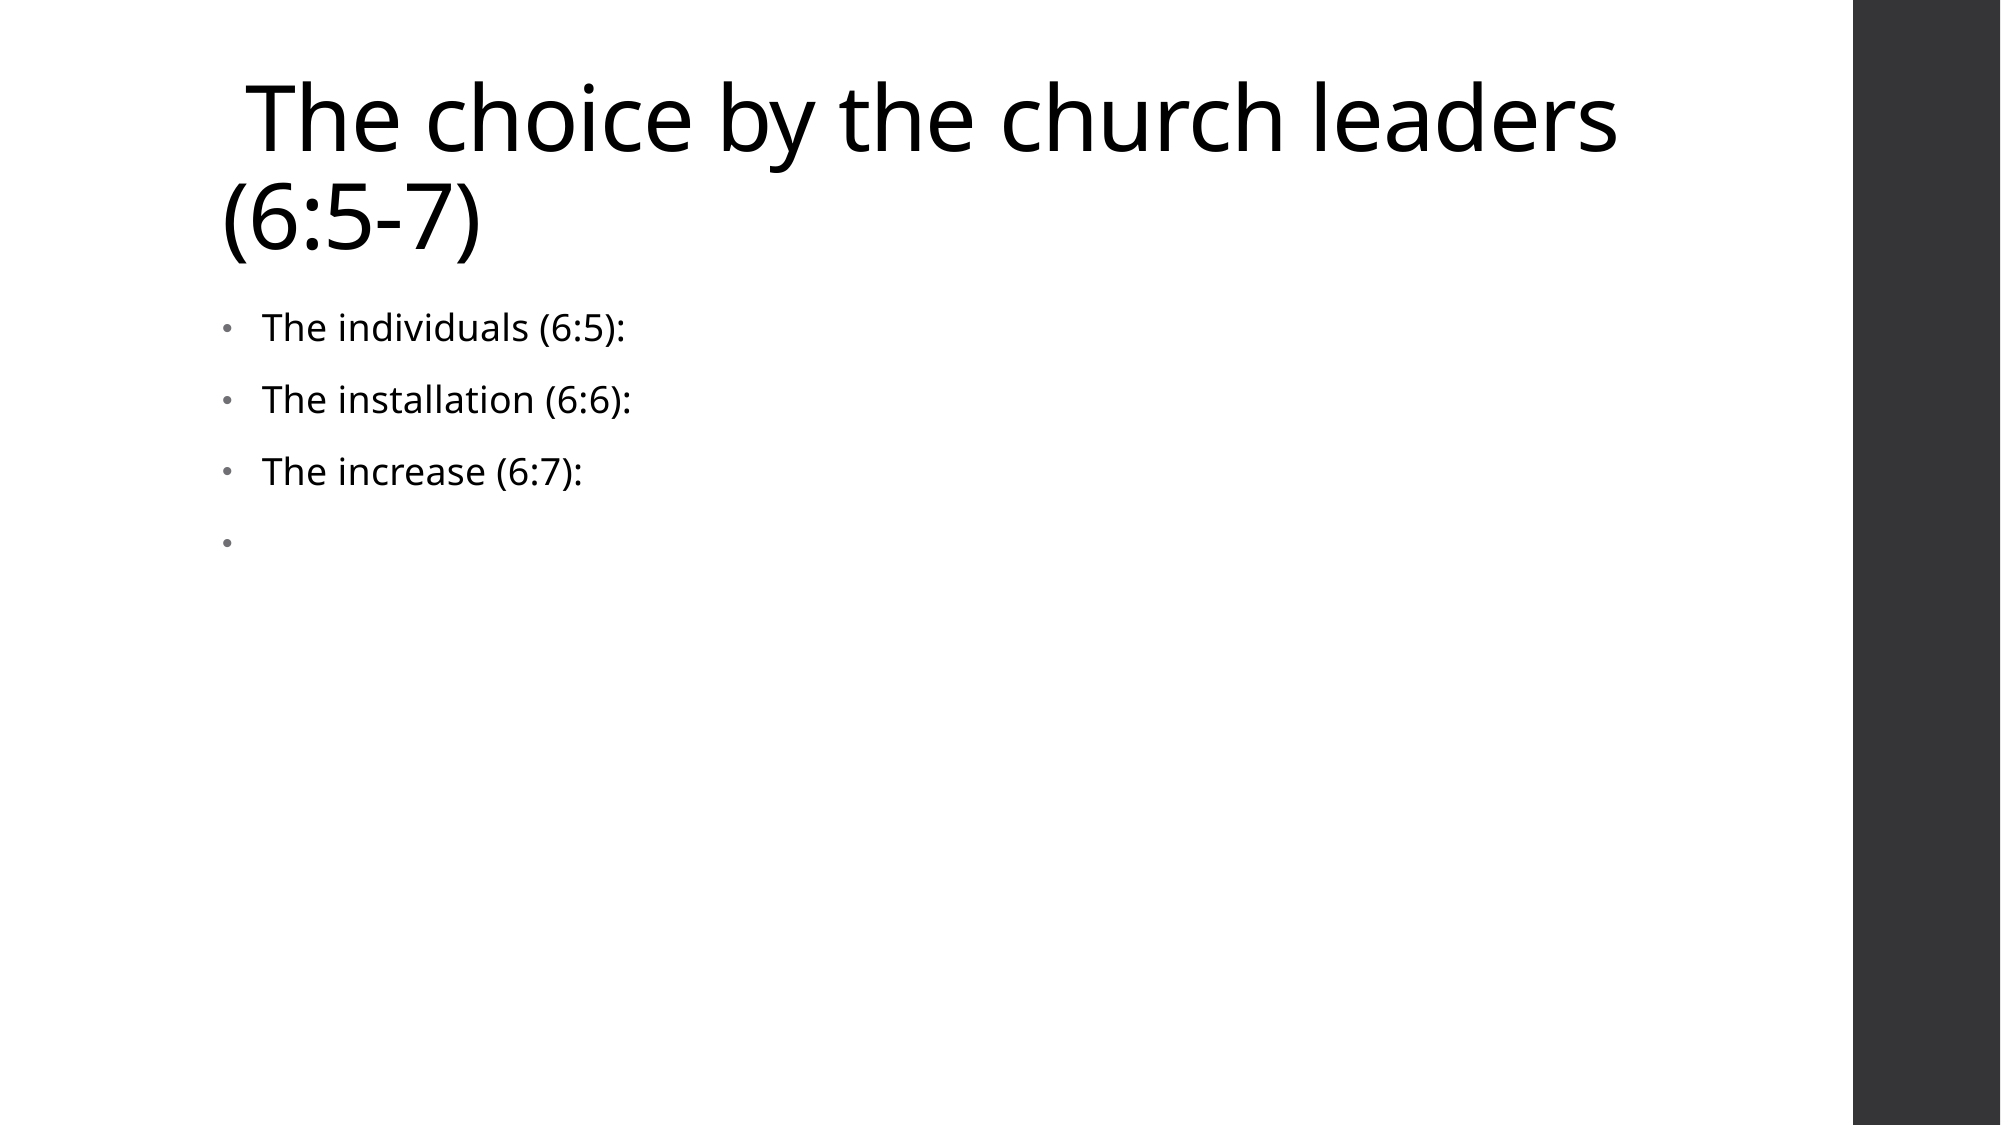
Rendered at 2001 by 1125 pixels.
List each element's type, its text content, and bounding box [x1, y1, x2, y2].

list The individuals (6:5): The installation (6:6): The increase (6:7): [206, 299, 1617, 1014]
title The choice by the church leaders (6:5-7) [206, 60, 1797, 278]
